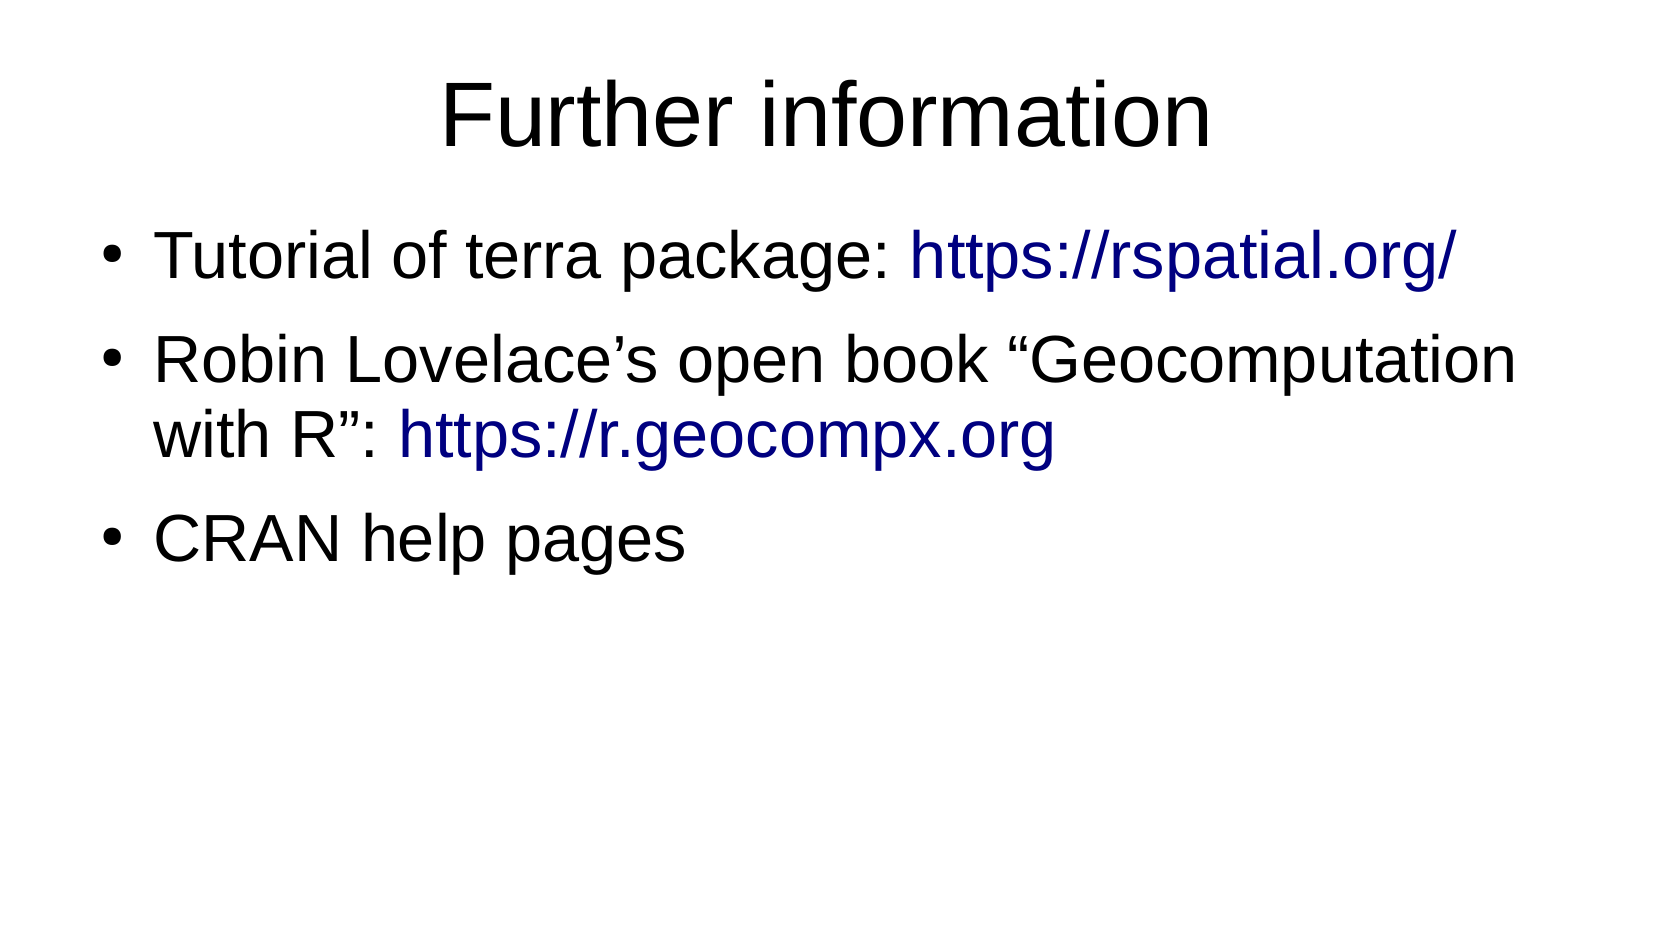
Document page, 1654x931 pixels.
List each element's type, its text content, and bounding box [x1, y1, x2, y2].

title Further information [82, 37, 1571, 193]
list Tutorial of terra package: https://rspatial.org/ Robin Lovelace’s open book “Geocomputation with R”: https://r.geocompx.org CRAN help pages [82, 217, 1571, 758]
